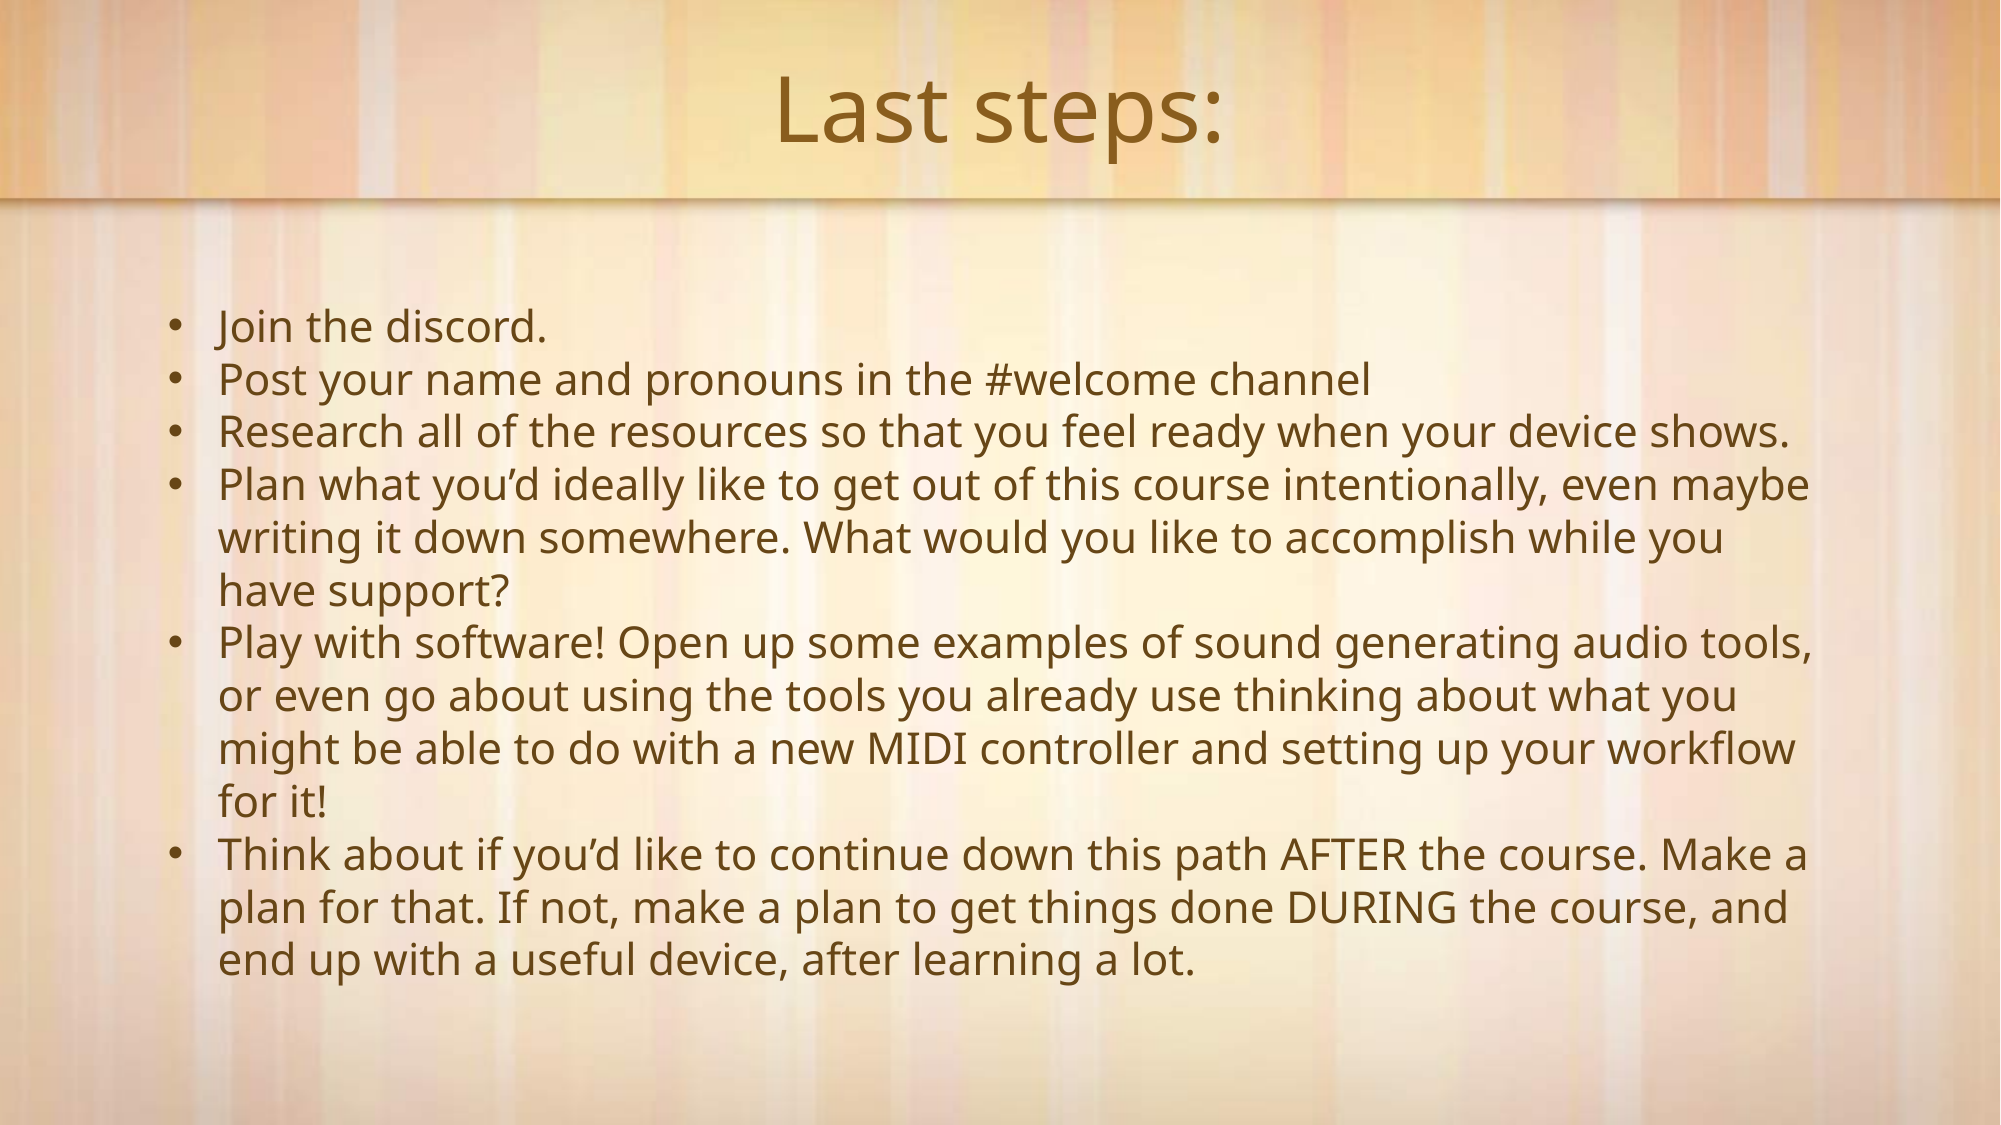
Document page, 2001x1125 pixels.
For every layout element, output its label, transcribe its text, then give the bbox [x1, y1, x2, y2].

title Last steps: [151, 19, 1849, 192]
list Join the discord. Post your name and pronouns in the #welcome channel Research all of the resources so that you feel ready when your device shows. Plan what you’d ideally like to get out of this course intentionally, even maybe writing it down somewhere. What would you like to accomplish while you have support? Play with software! Open up some examples of sound generating audio tools, or even go about using the tools you already use thinking about what you might be able to do with a new MIDI controller and setting up your workflow for it! Think about if you’d like to continue down this path AFTER the course. Make a plan for that. If not, make a plan to get things done DURING the course, and end up with a useful device, after learning a lot. [152, 290, 1848, 1000]
picture [0, 0, 2001, 1125]
